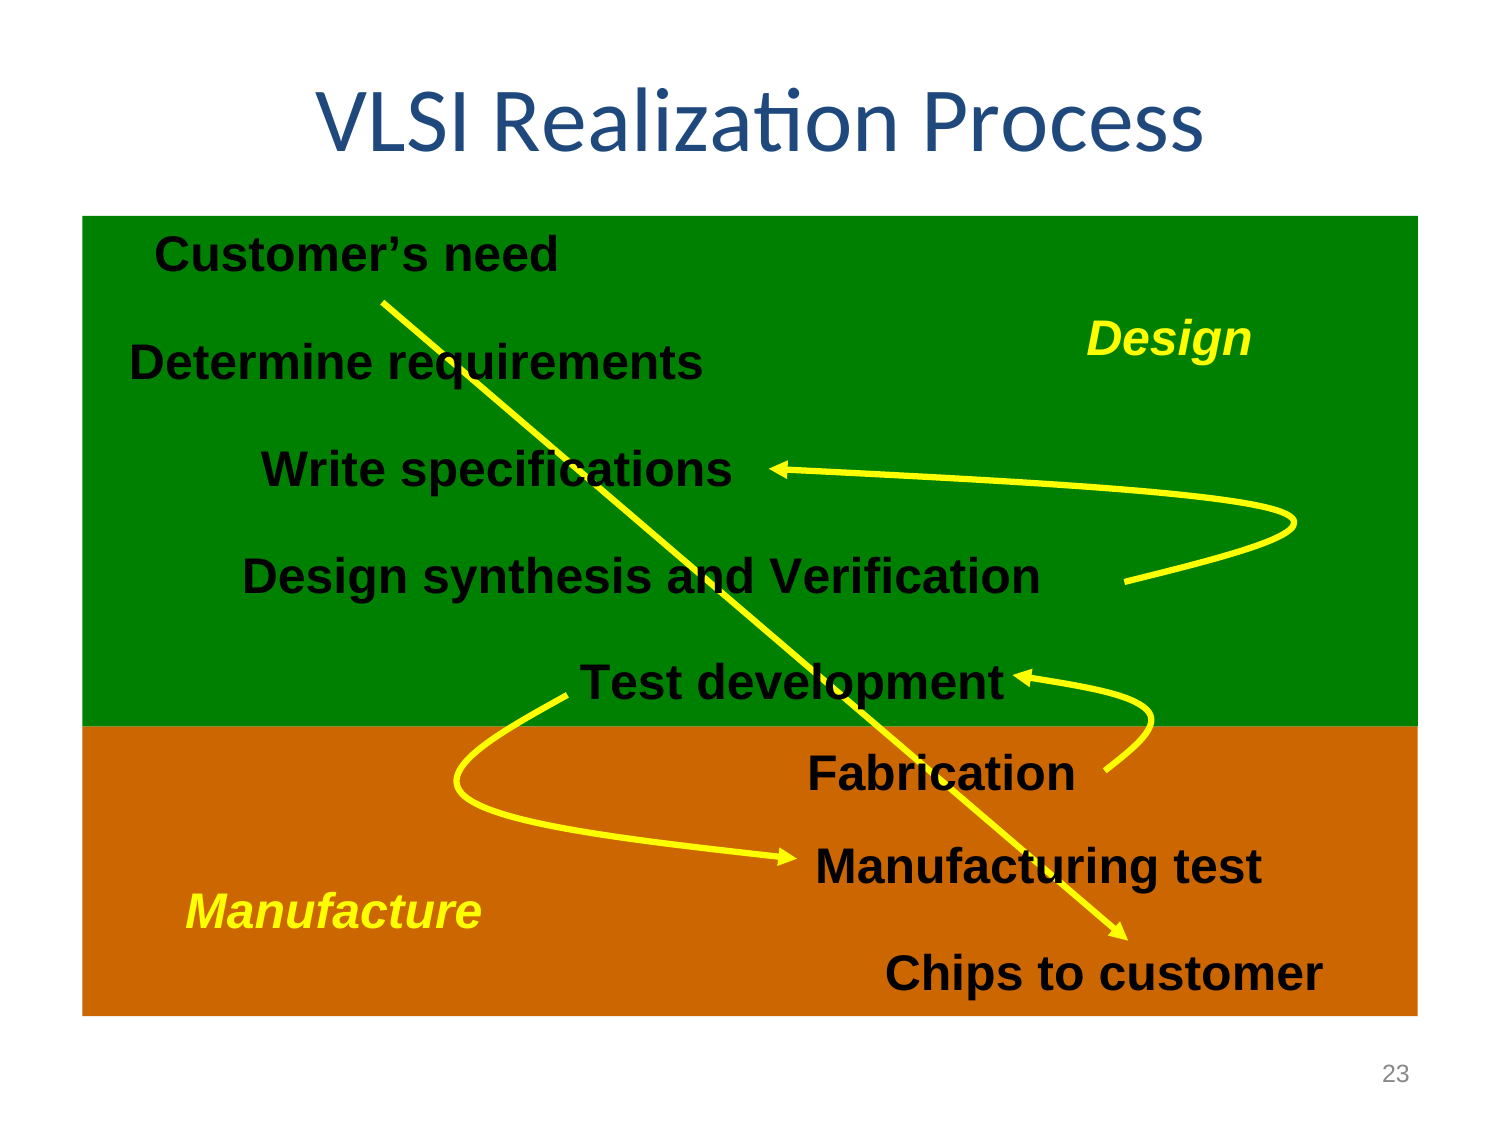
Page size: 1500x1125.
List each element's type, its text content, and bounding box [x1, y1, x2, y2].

text_box Design [1071, 297, 1268, 374]
text_box Determine requirements [114, 321, 720, 398]
text_box Design synthesis and Verification [227, 536, 1057, 612]
text_box [82, 215, 1418, 1017]
text_box VLSI Realization Process [92, 52, 1431, 239]
text_box Manufacturing test [800, 825, 1278, 901]
text_box <number> [1074, 1042, 1426, 1103]
text_box Chips to customer [870, 932, 1339, 1008]
text_box Write specifications [246, 428, 749, 505]
text_box Test development [565, 641, 1020, 718]
text_box Manufacture [170, 871, 498, 947]
text_box Fabrication [792, 732, 1134, 809]
text_box Customer’s need [139, 214, 575, 290]
